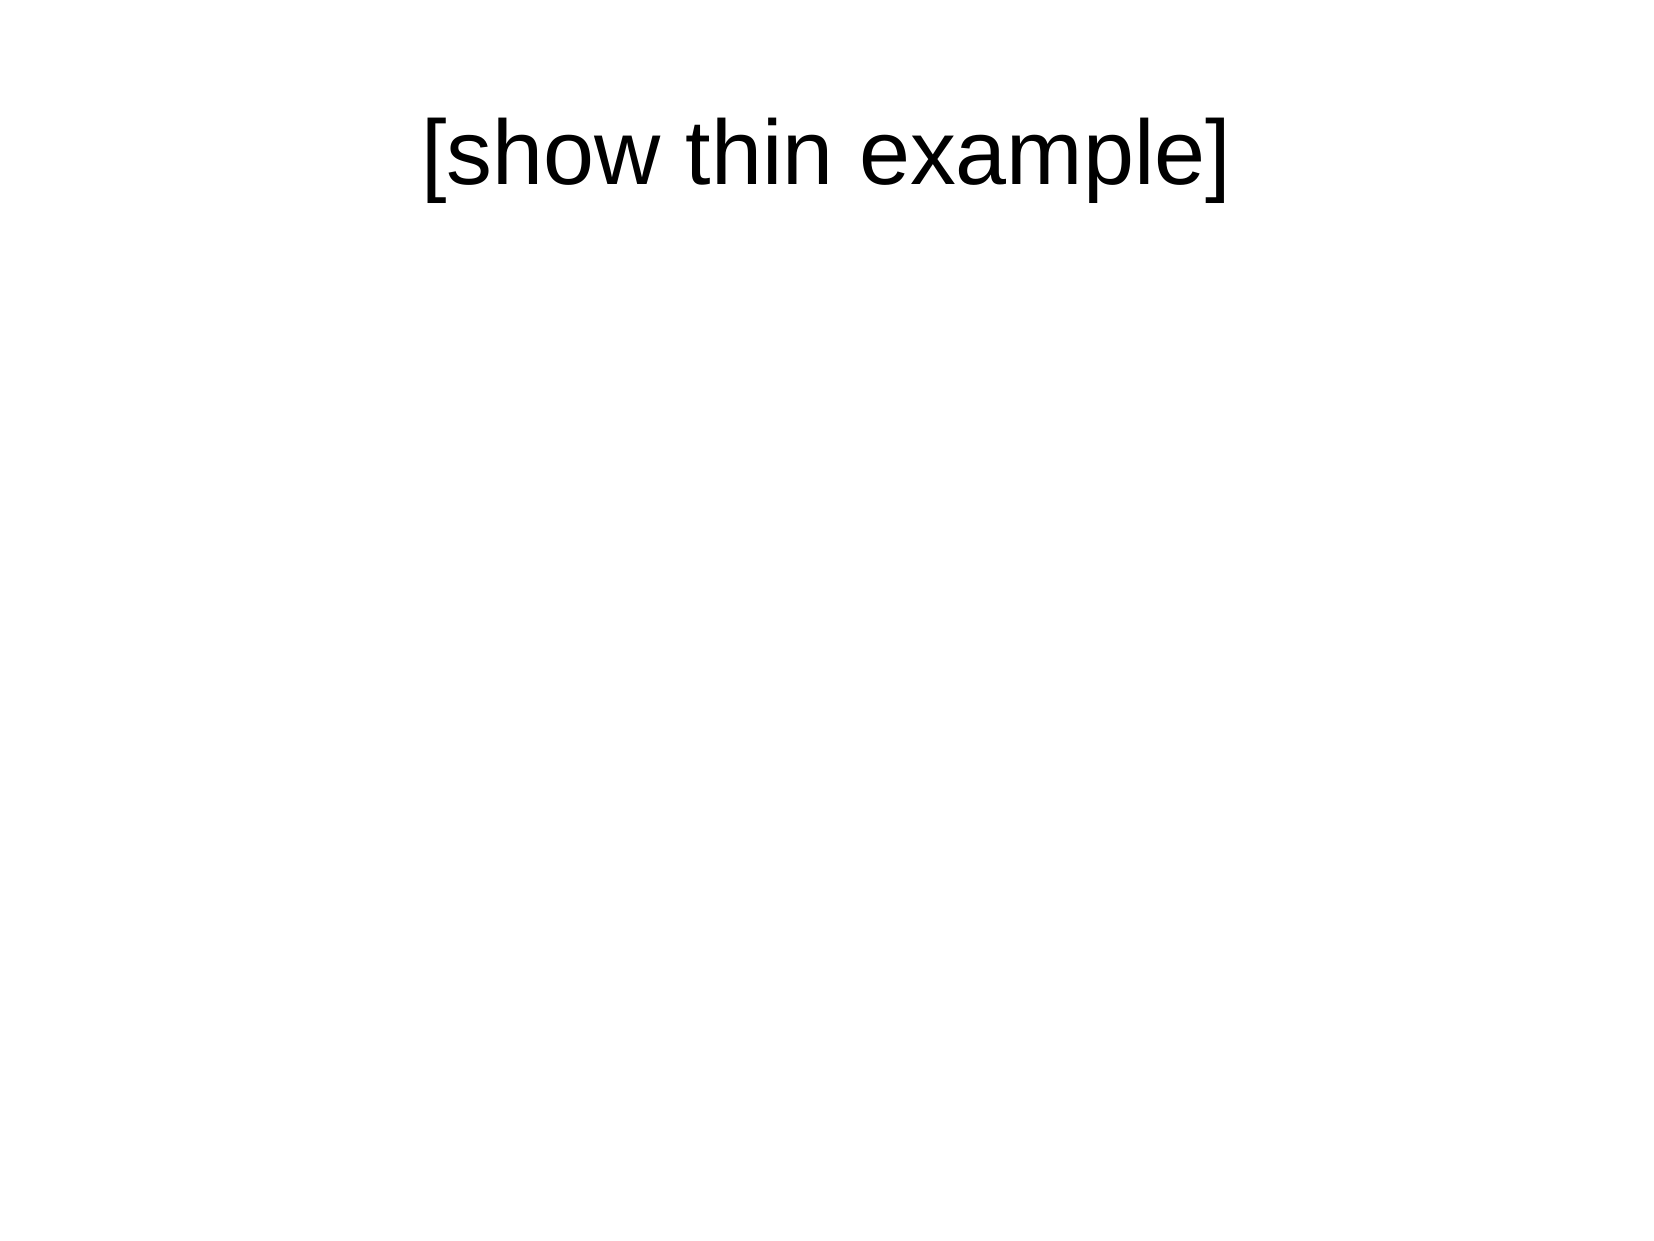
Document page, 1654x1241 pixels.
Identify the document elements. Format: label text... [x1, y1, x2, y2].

title [show thin example] [82, 49, 1571, 257]
